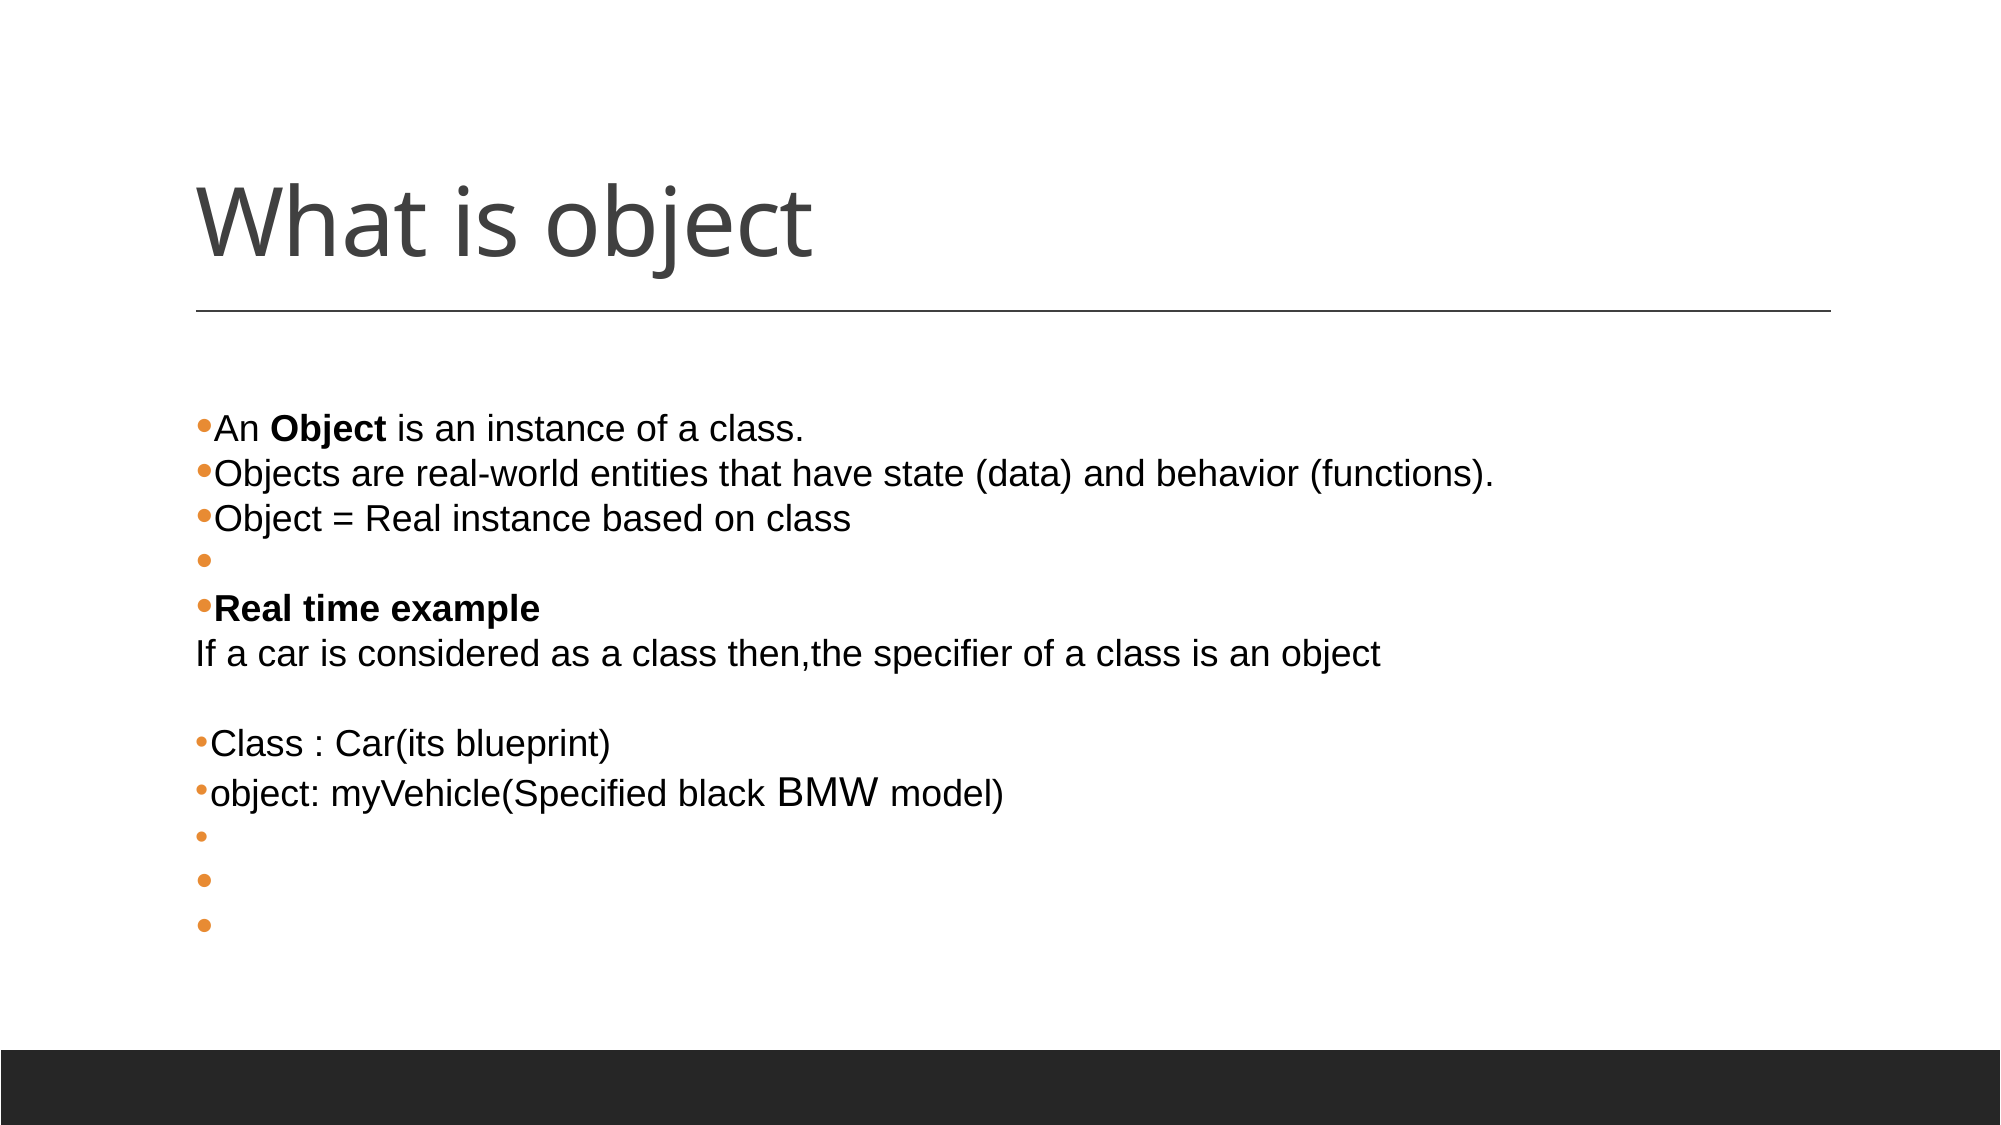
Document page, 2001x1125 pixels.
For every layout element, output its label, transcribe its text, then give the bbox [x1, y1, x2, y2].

title What is object [180, 47, 1831, 286]
list An Object is an instance of a class. Objects are real-world entities that have state (data) and behavior (functions). Object = Real instance based on class Real time example If a car is considered as a class then,the specifier of a class is an object Class : Car(its blueprint) object: myVehicle(Specified black BMW model) [180, 343, 1530, 965]
